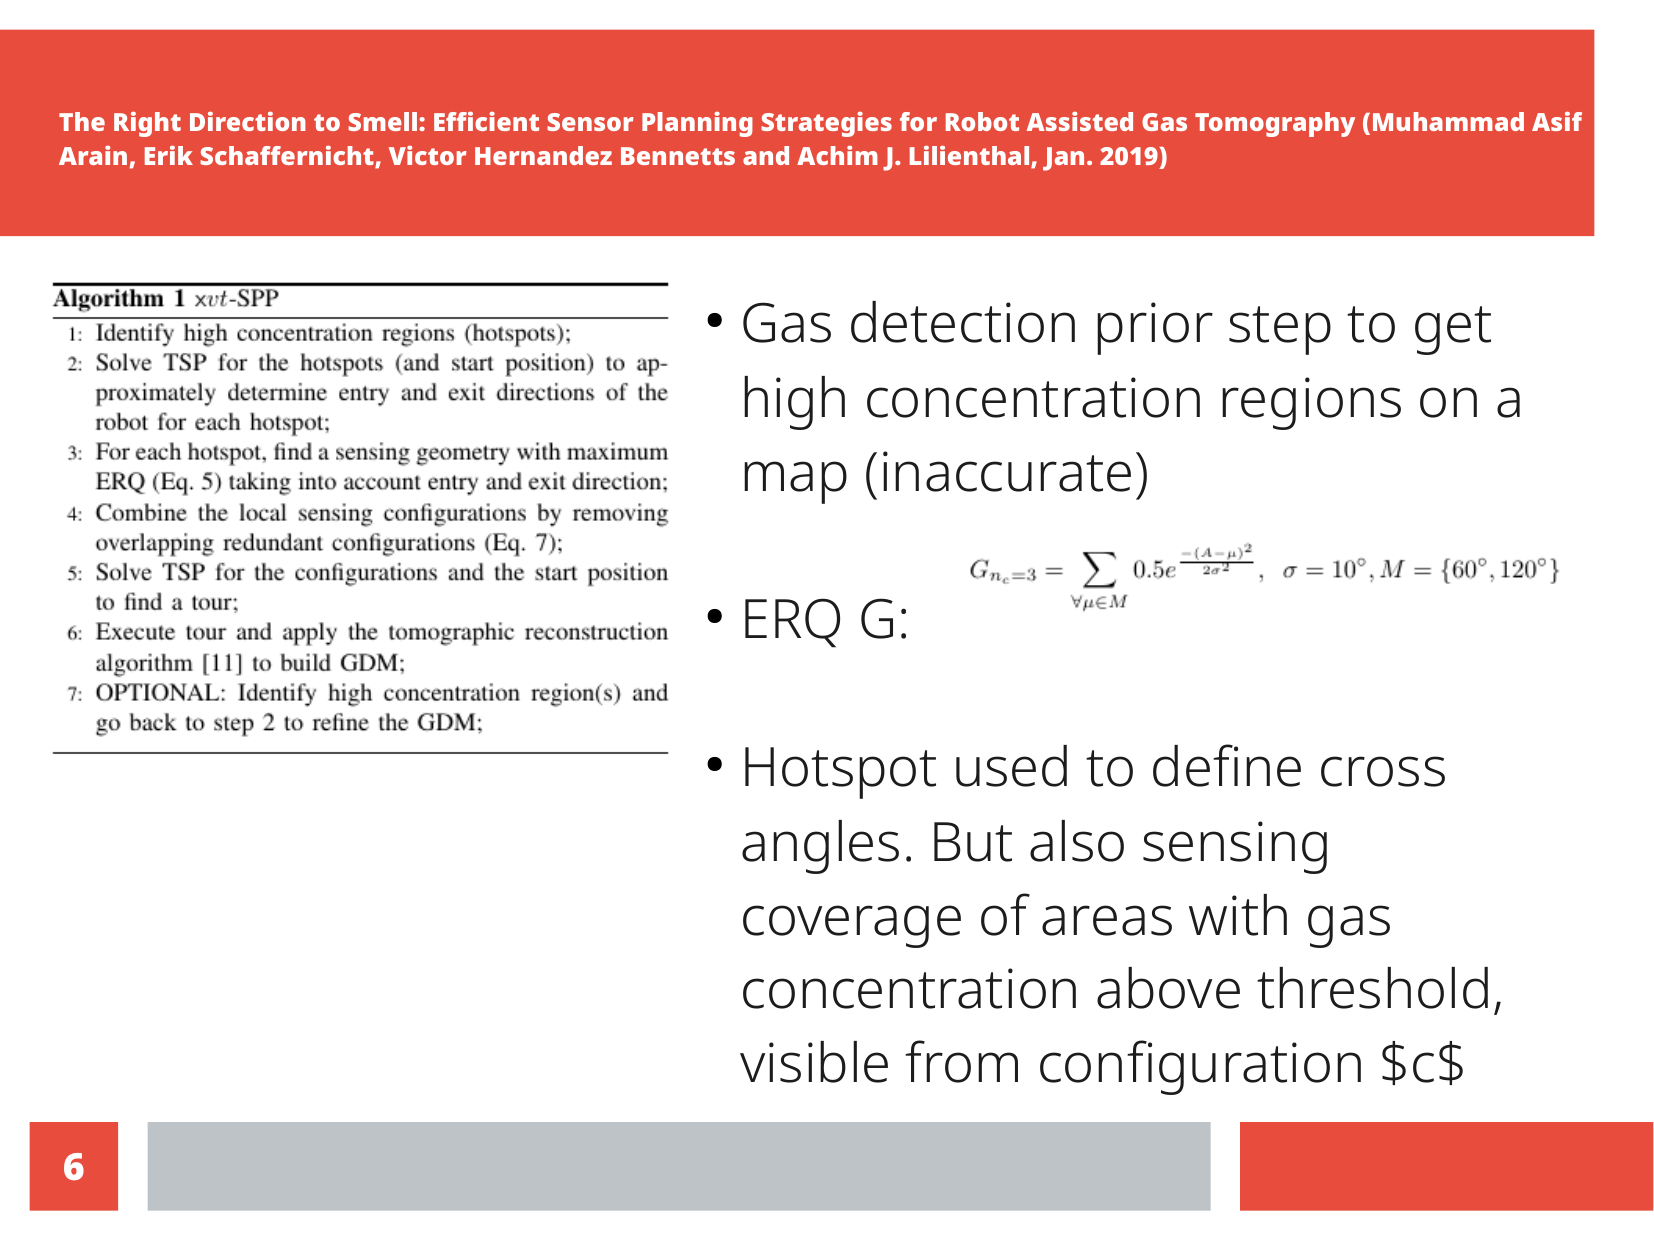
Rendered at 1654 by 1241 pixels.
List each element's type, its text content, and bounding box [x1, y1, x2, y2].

picture [960, 524, 1582, 614]
picture [36, 269, 706, 766]
subtitle Gas detection prior step to get high concentration regions on a map (inaccurate) ERQ G: Hotspot used to define cross angles. But also sensing coverage of areas with gas concentration above threshold, visible from configuration $c$ [705, 285, 1565, 1093]
title The Right Direction to Smell: Efficient Sensor Planning Strategies for Robot Assisted Gas Tomography (Muhammad Asif Arain, Erik Schaffernicht, Victor Hernandez Bennetts and Achim J. Lilienthal, Jan. 2019) [59, 59, 1595, 207]
